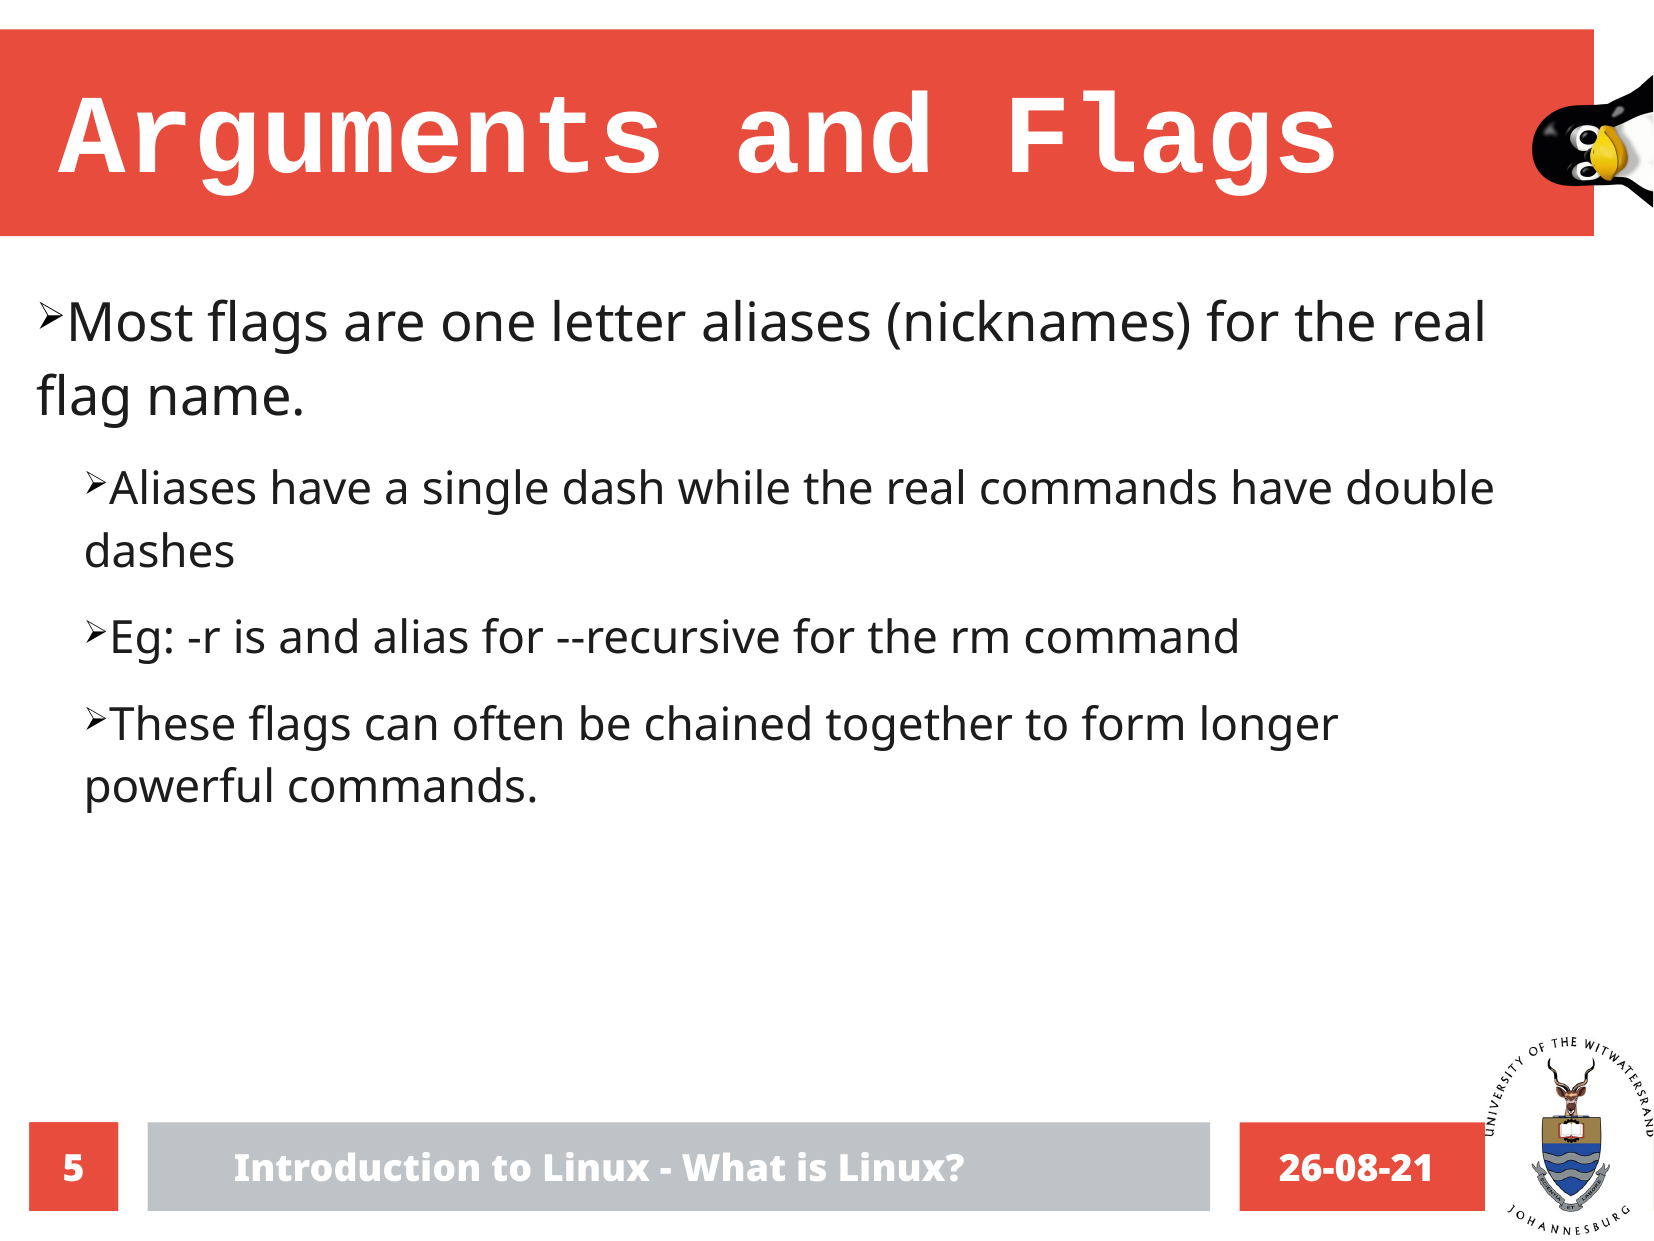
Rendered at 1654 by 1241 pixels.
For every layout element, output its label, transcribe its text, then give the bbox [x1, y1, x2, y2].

list Most flags are one letter aliases (nicknames) for the real flag name. Aliases have a single dash while the real commands have double dashes Eg: -r is and alias for --recursive for the rm command These flags can often be chained together to form longer powerful commands. [36, 283, 1542, 1052]
picture [1485, 1037, 1654, 1235]
picture [1515, 24, 1654, 276]
title Arguments and Flags [58, 59, 1594, 207]
